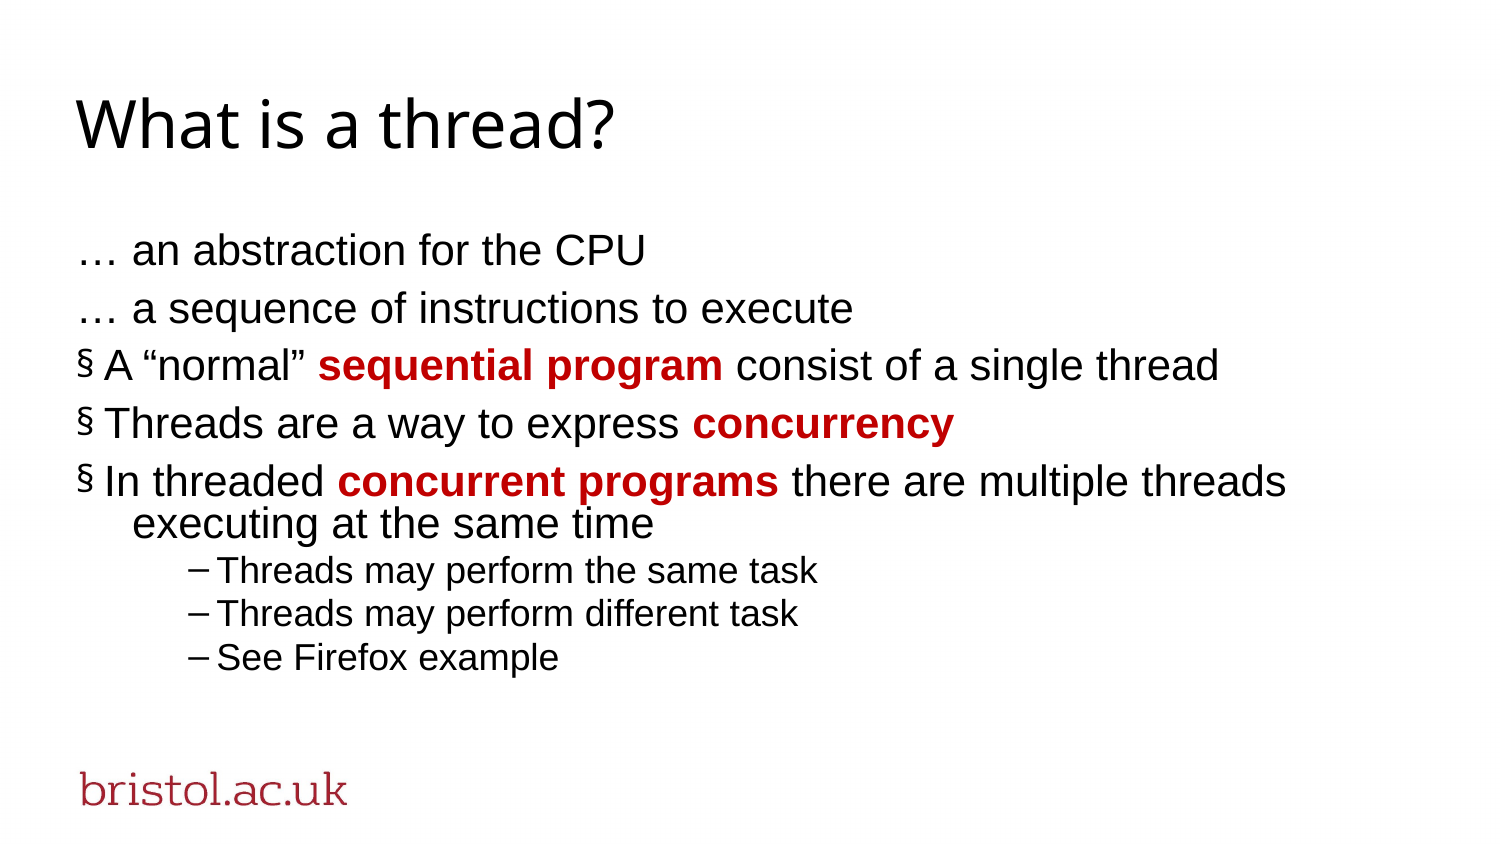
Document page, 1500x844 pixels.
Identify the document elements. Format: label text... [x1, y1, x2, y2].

title What is a thread? [60, 44, 1440, 209]
list … an abstraction for the CPU … a sequence of instructions to execute A “normal” sequential program consist of a single thread Threads are a way to express concurrency In threaded concurrent programs there are multiple threads executing at the same time Threads may perform the same task Threads may perform different task See Firefox example [60, 224, 1440, 699]
